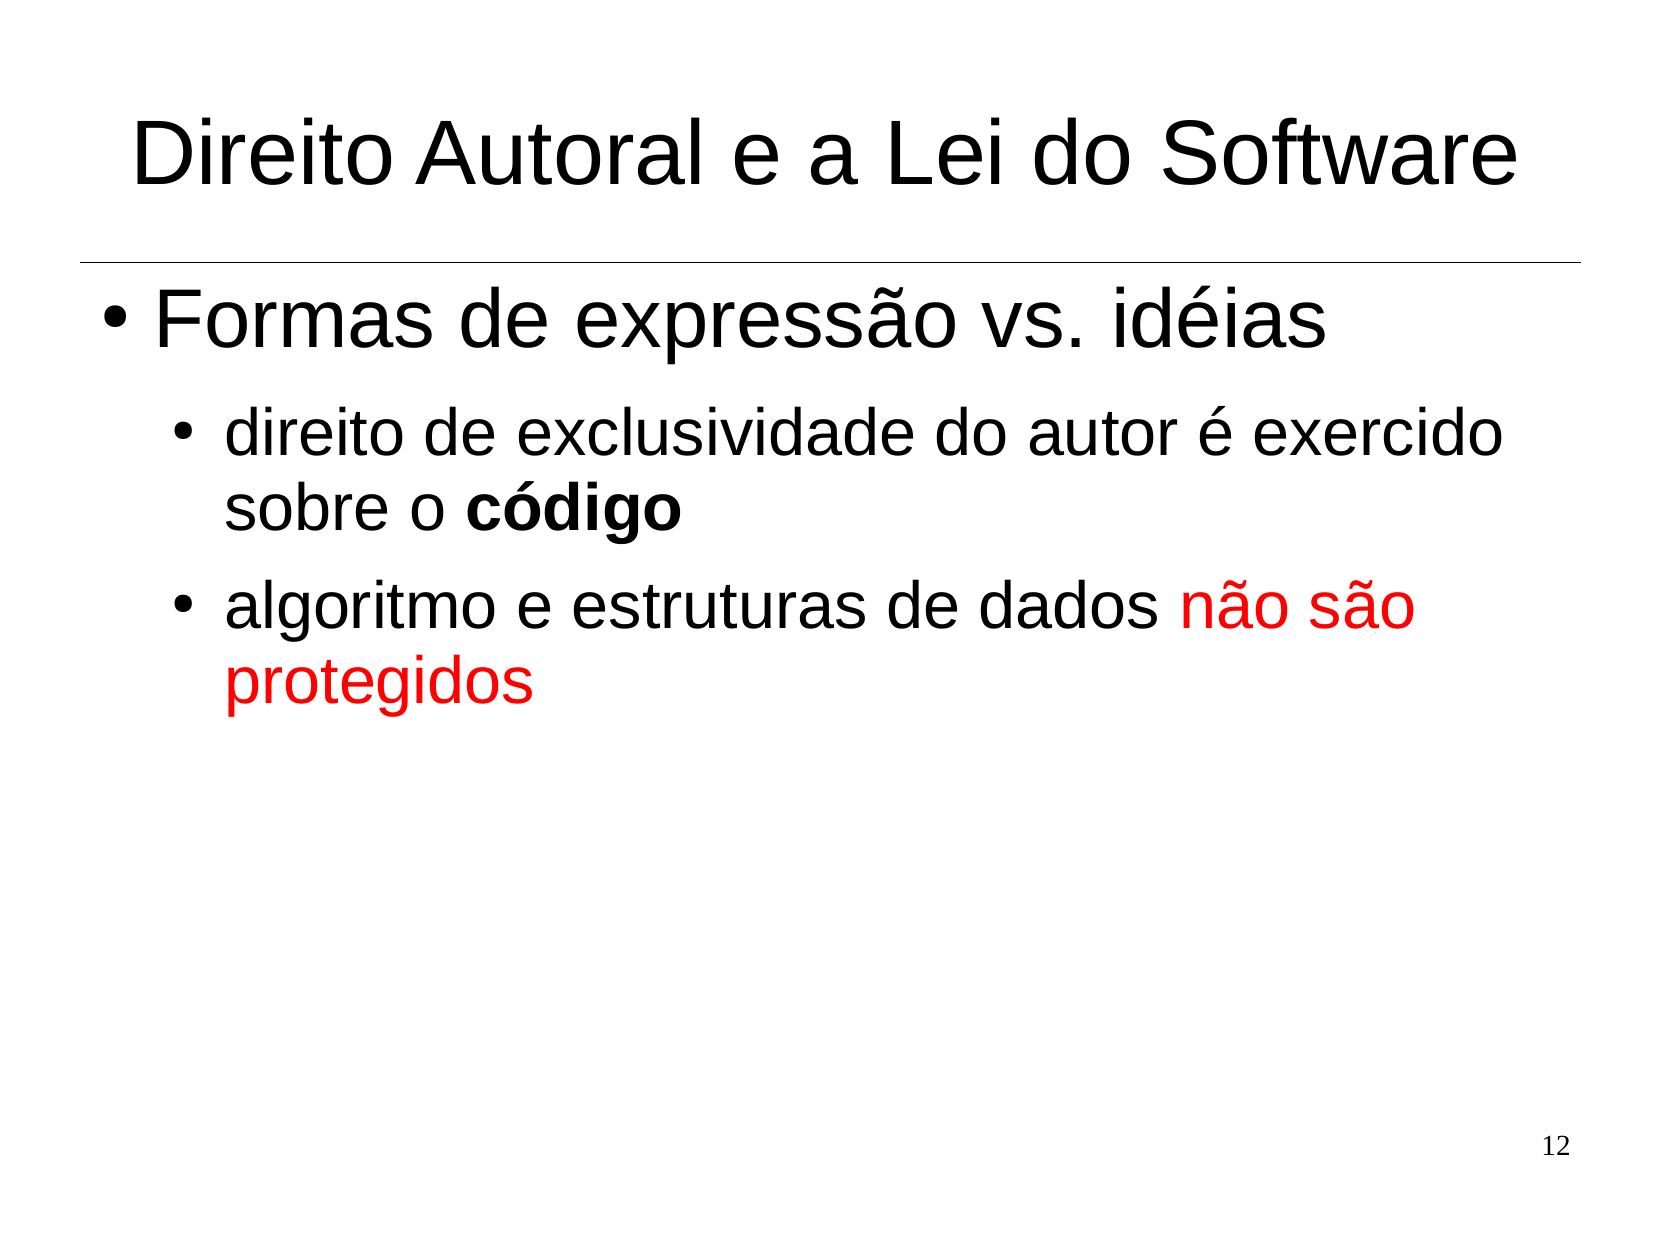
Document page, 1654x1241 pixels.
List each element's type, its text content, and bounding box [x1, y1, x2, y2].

title Direito Autoral e a Lei do Software [82, 56, 1571, 250]
list Formas de expressão vs. idéias direito de exclusividade do autor é exercido sobre o código algoritmo e estruturas de dados não são protegidos [82, 272, 1571, 1018]
